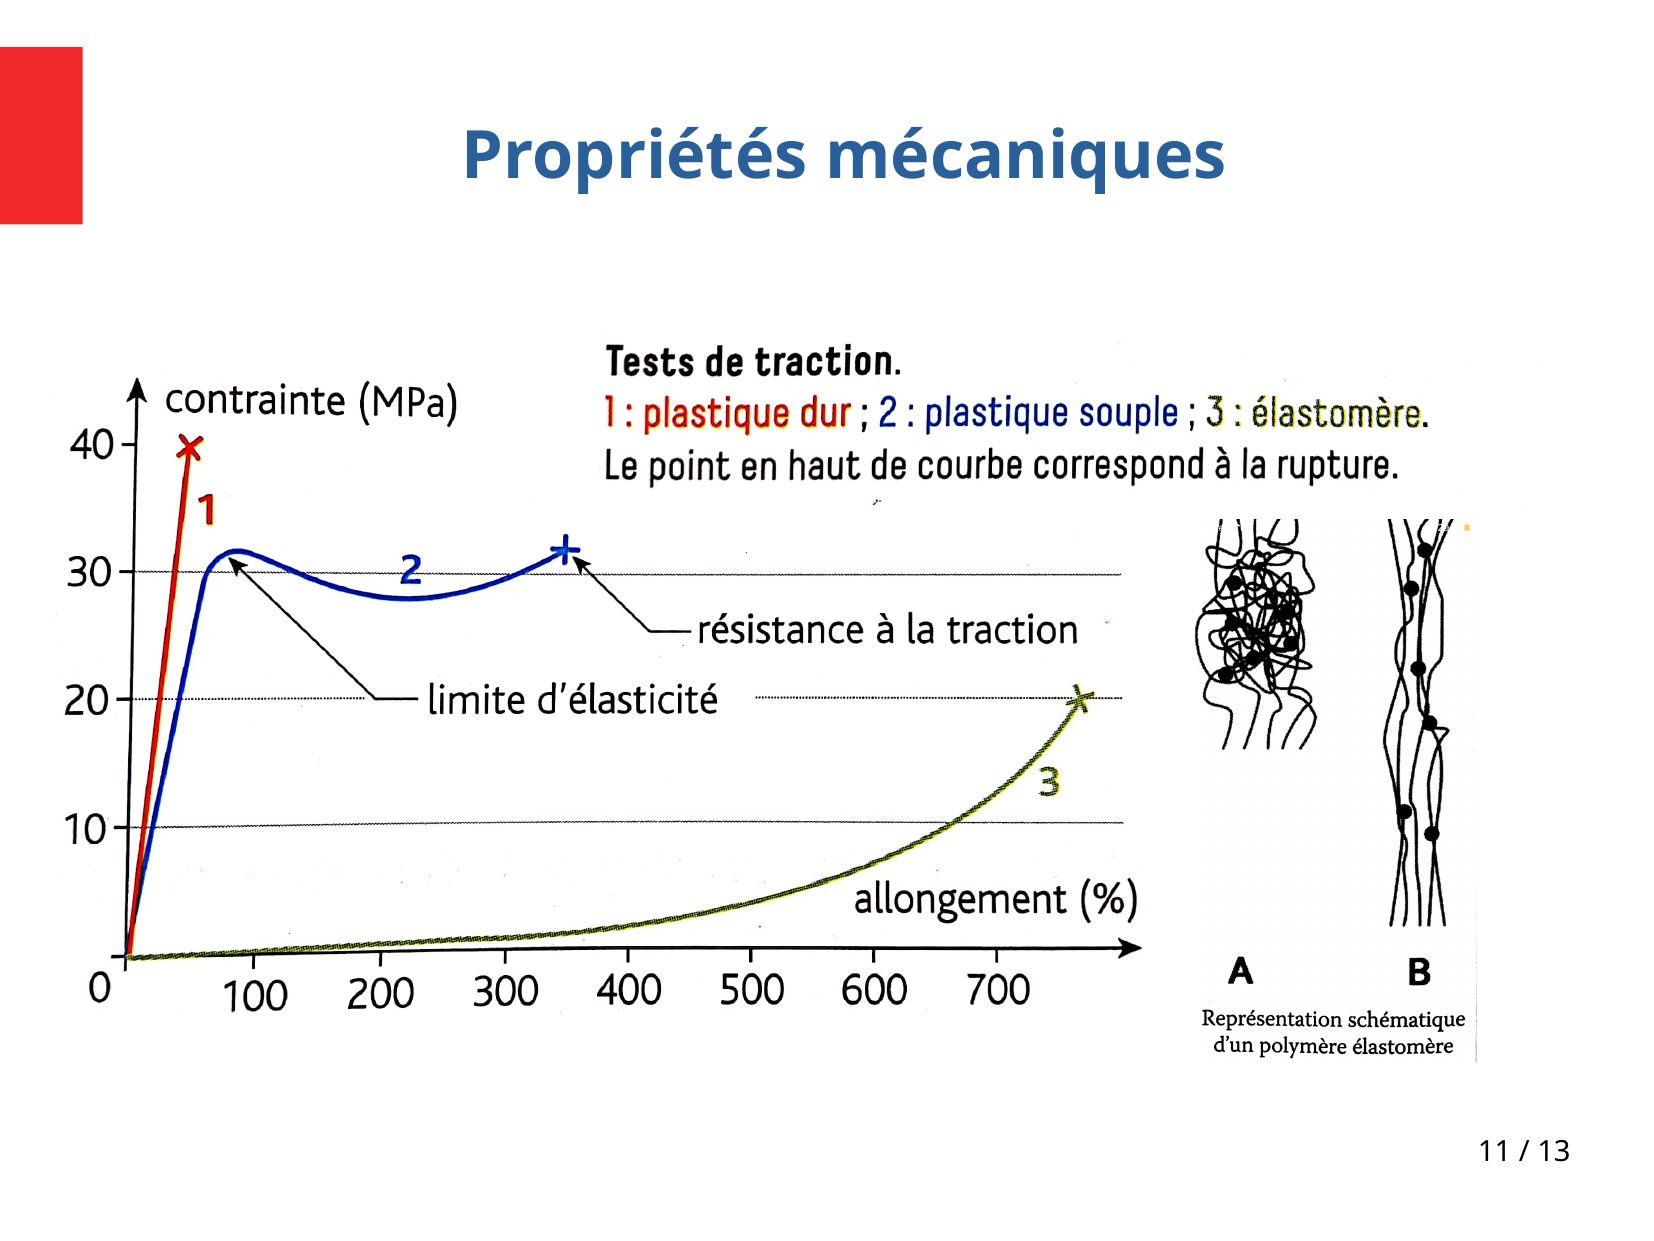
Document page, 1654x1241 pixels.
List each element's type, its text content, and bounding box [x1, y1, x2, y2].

title Propriétés mécaniques [118, 49, 1571, 257]
picture [35, 333, 1548, 1016]
picture [1193, 519, 1477, 1063]
